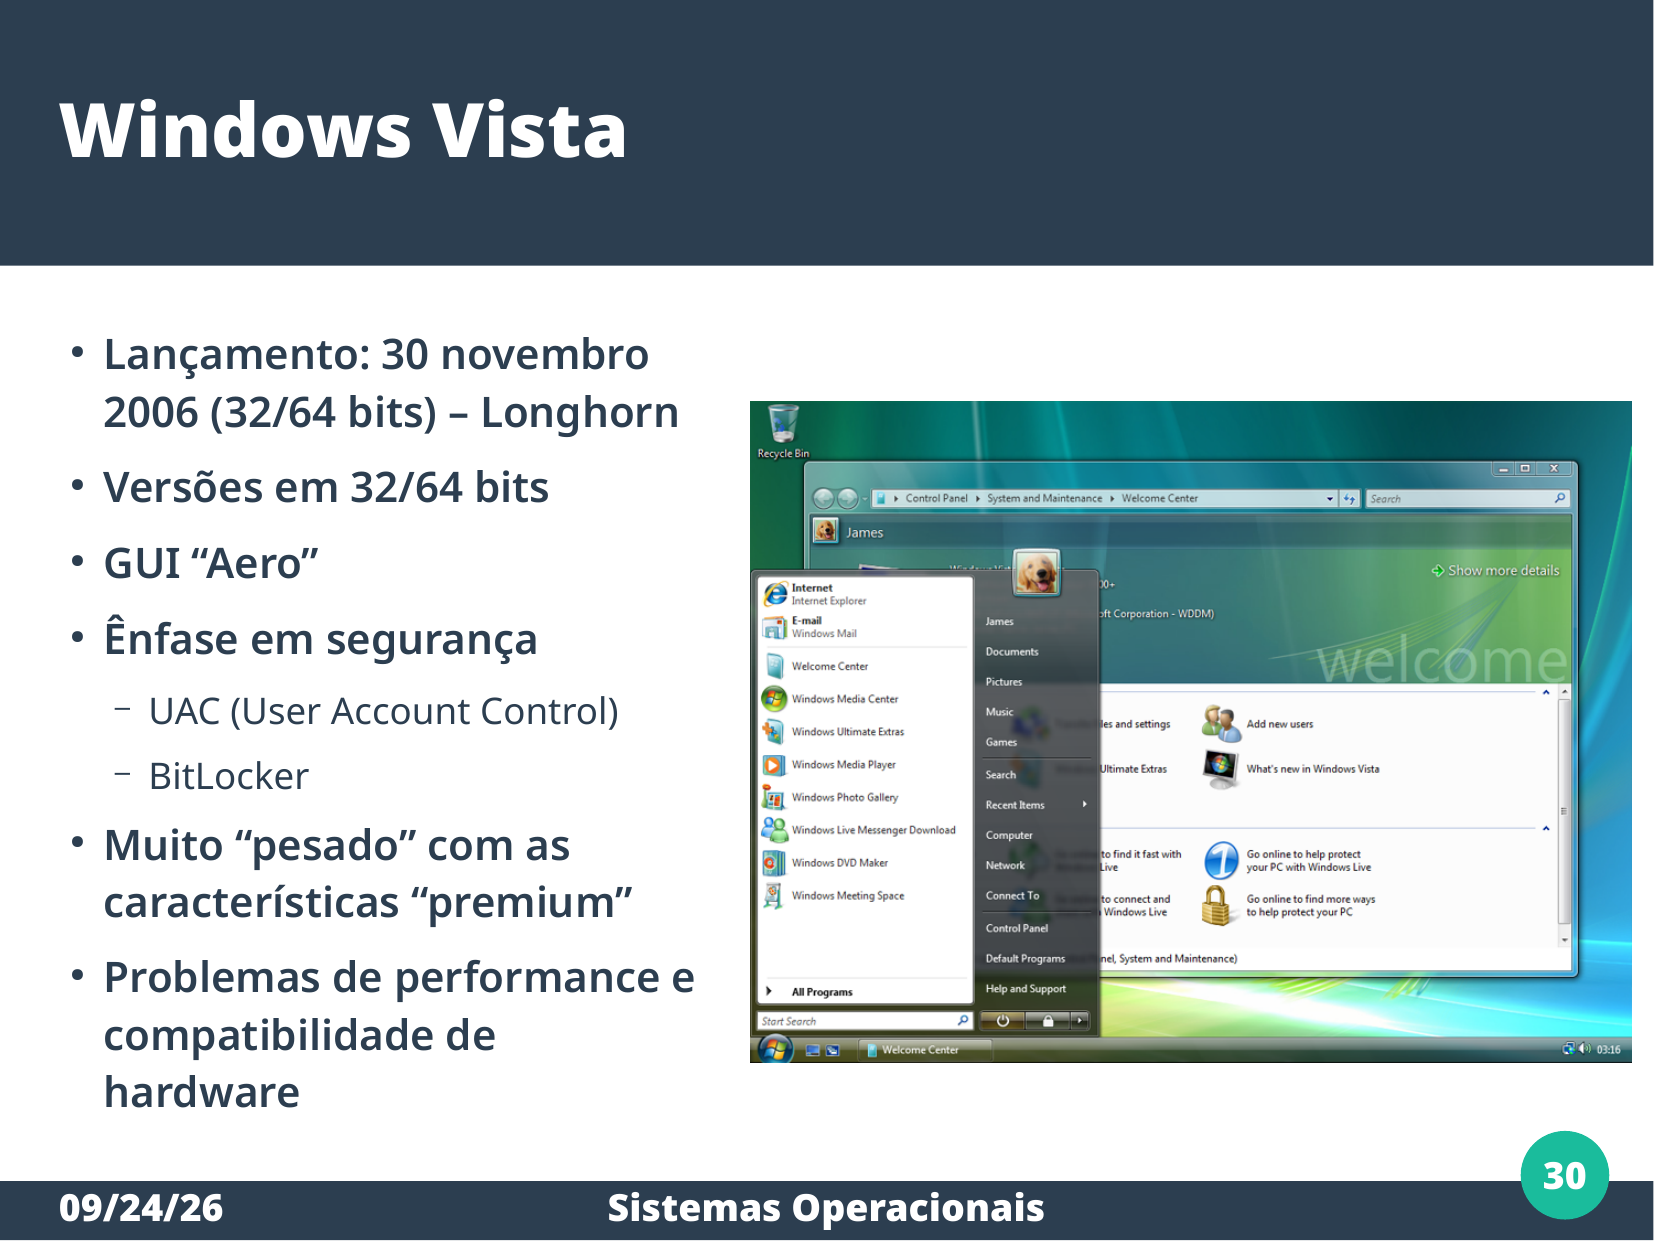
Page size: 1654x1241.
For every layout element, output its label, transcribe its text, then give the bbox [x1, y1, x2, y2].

title Windows Vista [59, 49, 1595, 207]
list Lançamento: 30 novembro 2006 (32/64 bits) – Longhorn Versões em 32/64 bits GUI “Aero” Ênfase em segurança UAC (User Account Control) BitLocker Muito “pesado” com as características “premium” Problemas de performance e compatibilidade de hardware [59, 324, 697, 1134]
picture [750, 401, 1632, 1063]
